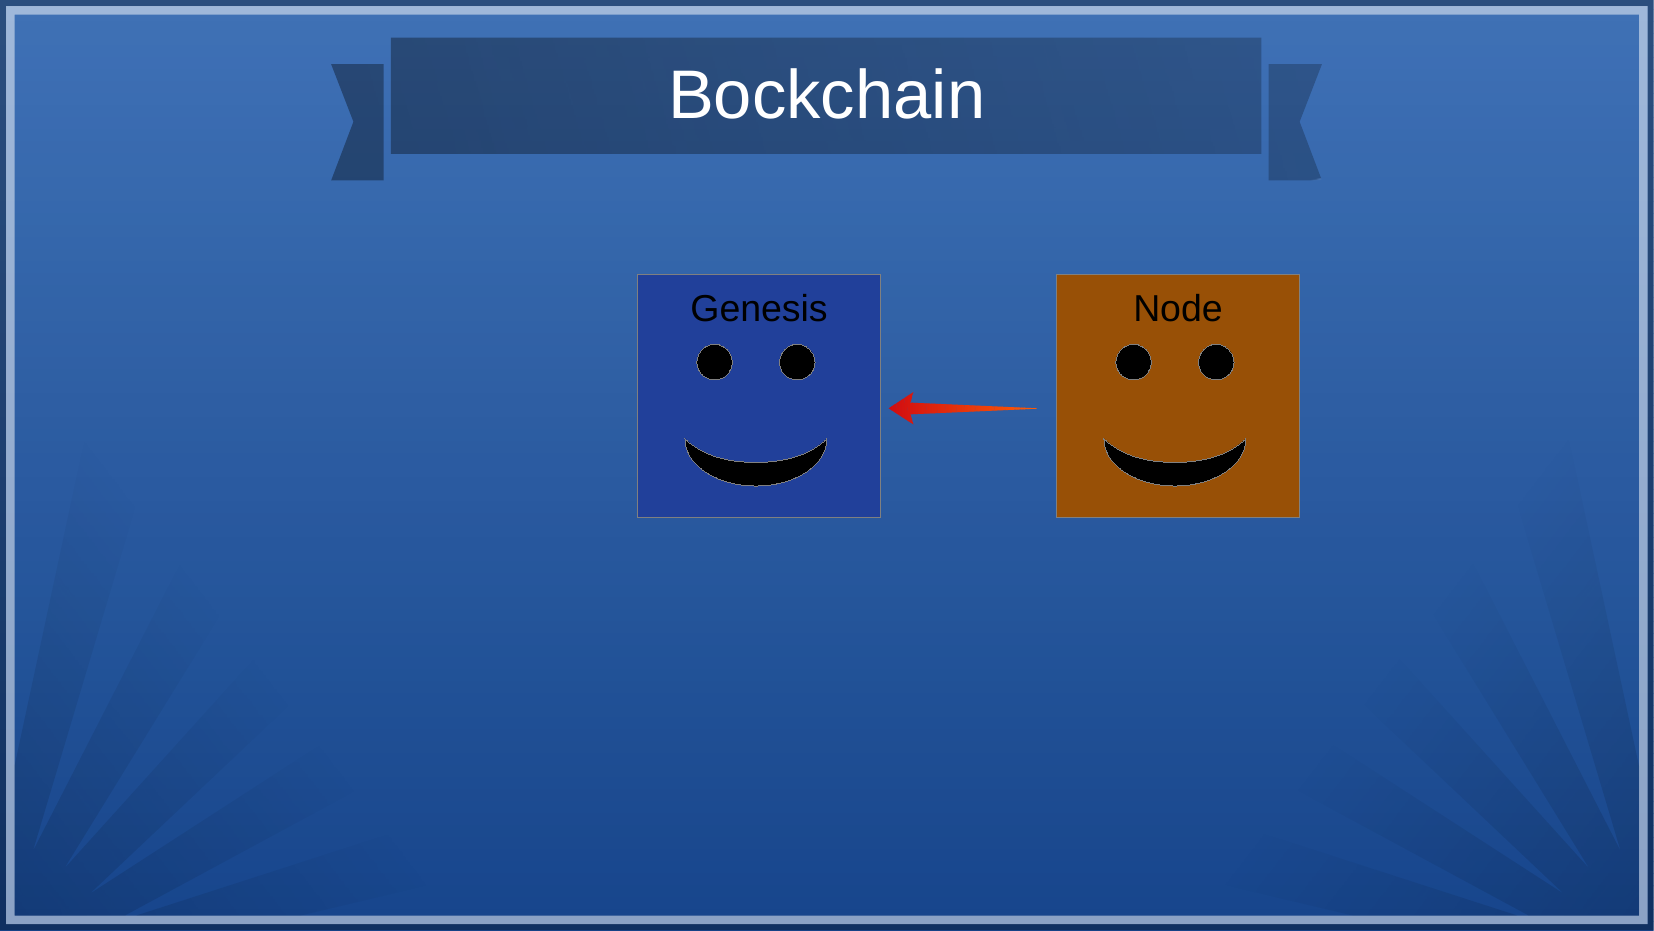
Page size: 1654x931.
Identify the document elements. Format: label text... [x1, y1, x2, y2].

text_box Genesis [637, 274, 881, 518]
text_box [1103, 438, 1246, 487]
text_box [696, 344, 733, 380]
text_box [1198, 344, 1235, 380]
text_box [779, 344, 816, 380]
picture [885, 389, 1040, 427]
text_box Node [1056, 274, 1300, 518]
title Bockchain [389, 35, 1264, 154]
text_box [1115, 344, 1152, 380]
text_box [684, 438, 827, 487]
